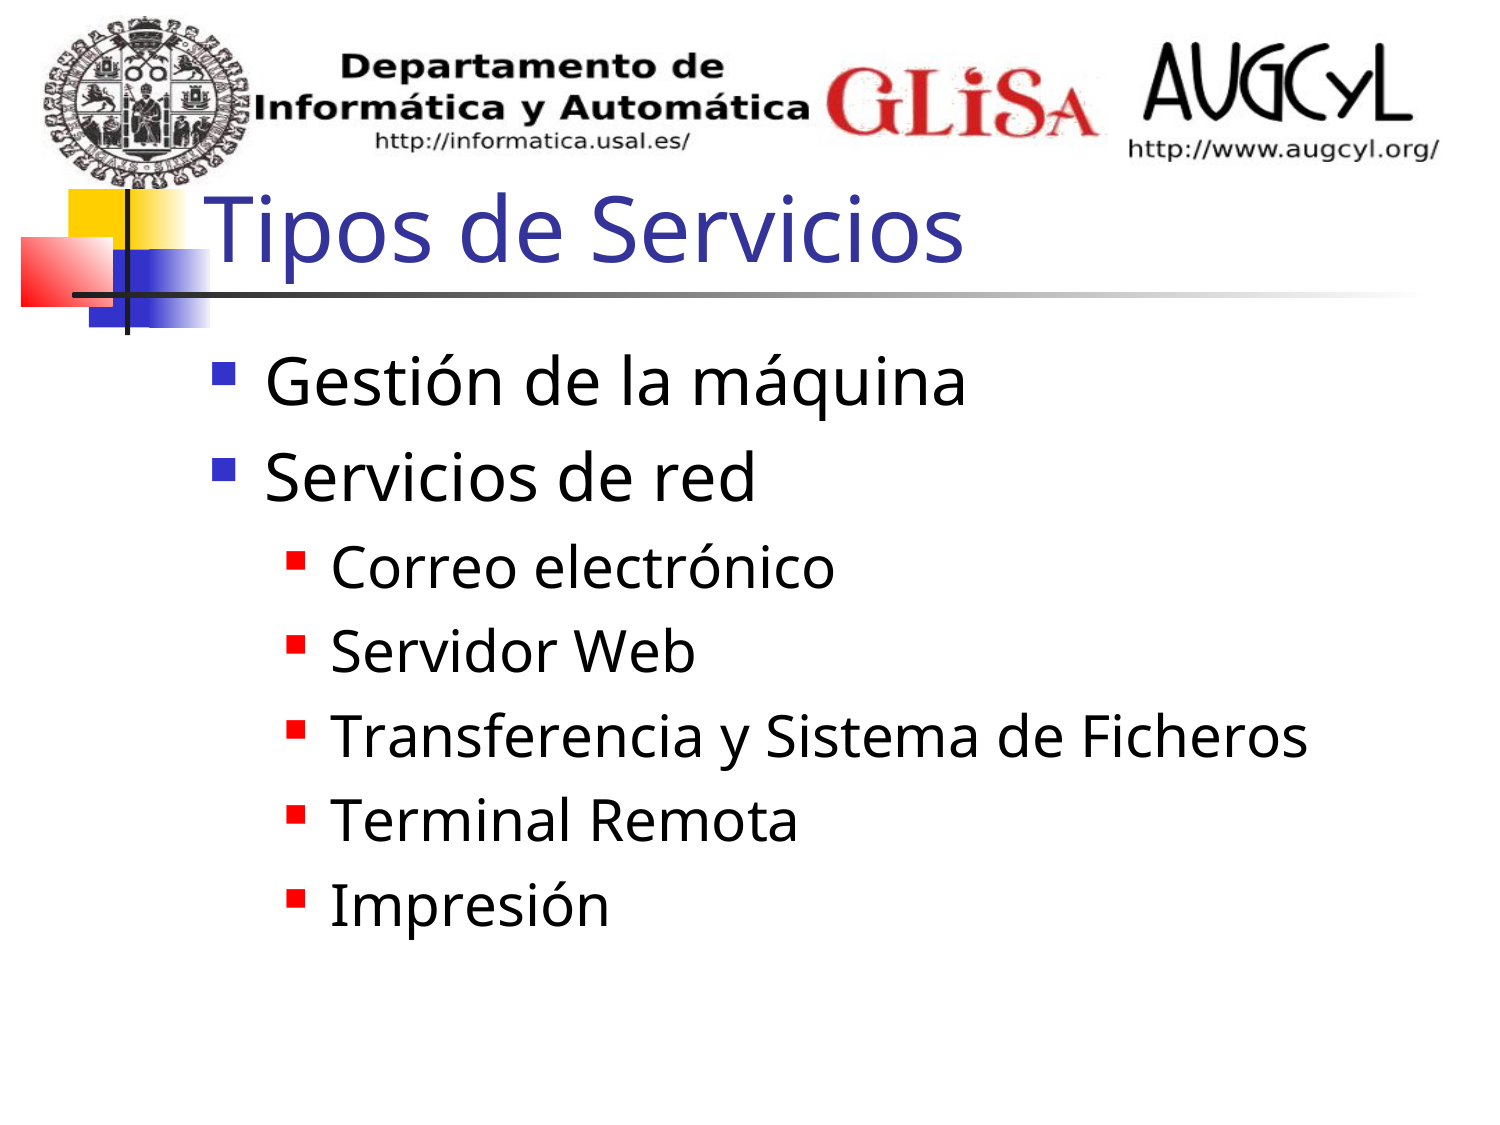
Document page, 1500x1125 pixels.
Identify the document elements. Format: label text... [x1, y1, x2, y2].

picture [41, 15, 1463, 189]
title Tipos de Servicios [188, 52, 1468, 289]
list Gestión de la máquina Servicios de red Correo electrónico Servidor Web Transferencia y Sistema de Ficheros Terminal Remota Impresión [193, 331, 1469, 1090]
